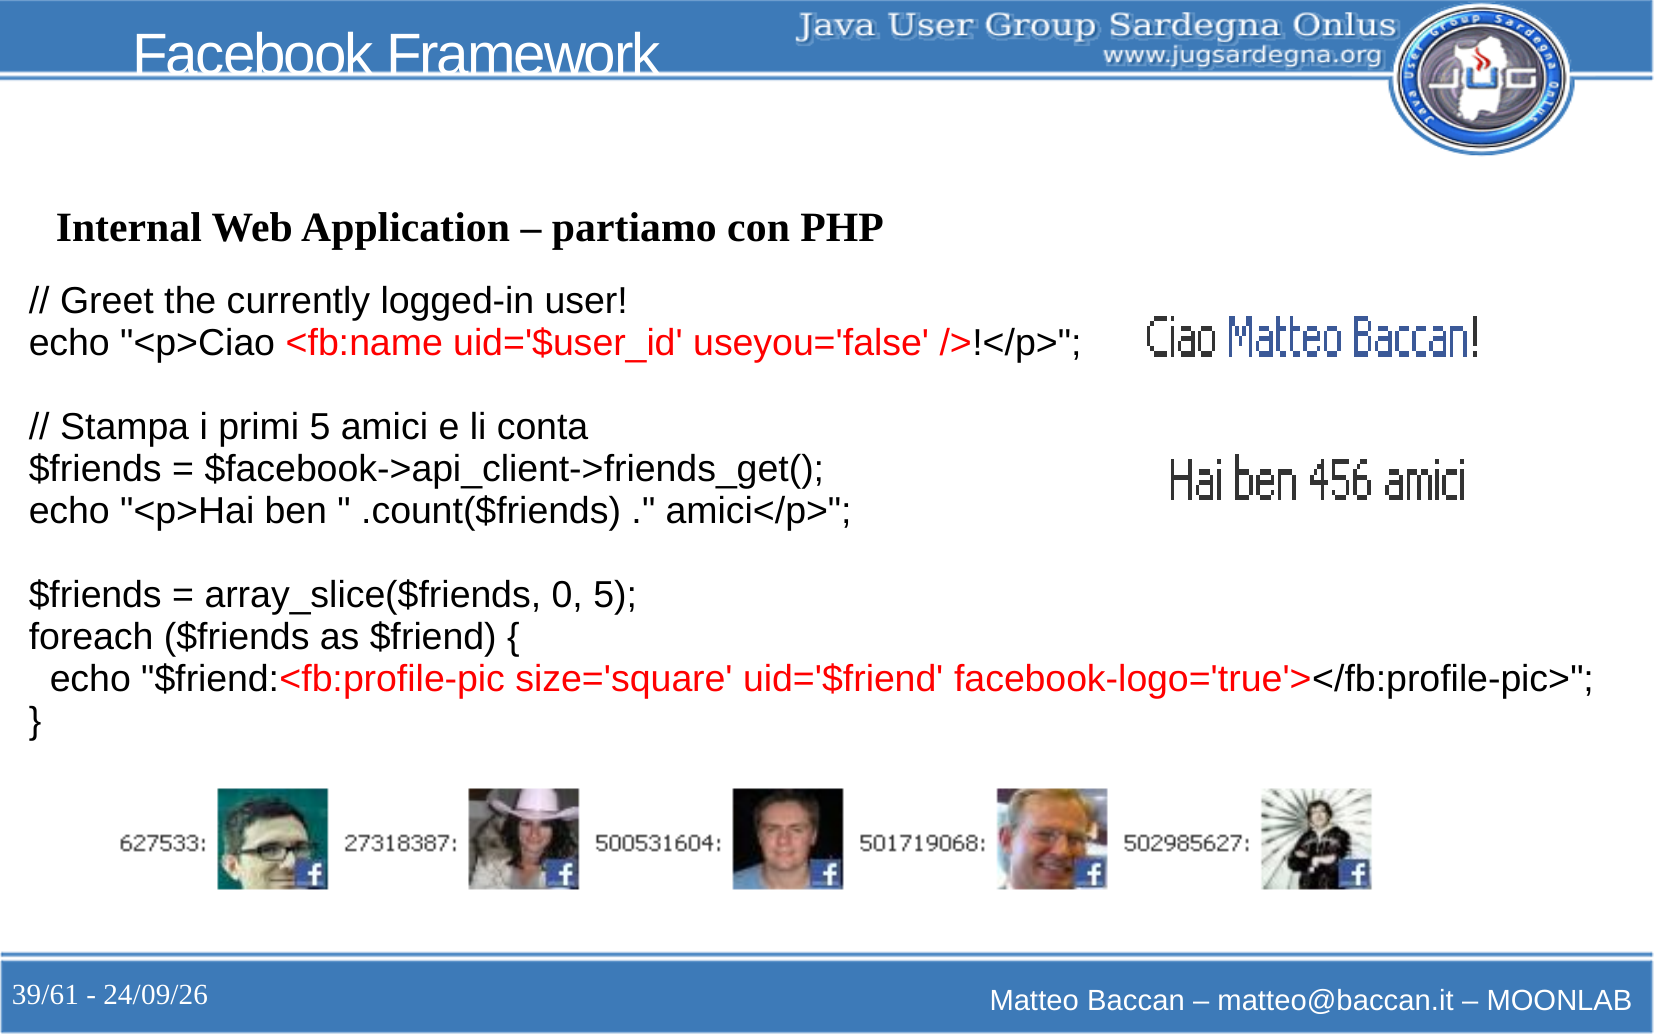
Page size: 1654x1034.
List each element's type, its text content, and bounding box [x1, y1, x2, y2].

title Facebook Framework [132, 5, 1609, 103]
picture [0, 0, 1654, 1034]
text_box Internal Web Application – partiamo con PHP [41, 173, 1269, 236]
text_box // Greet the currently logged-in user! echo "<p>Ciao <fb:name uid='$user_id' useyou='false' />!</p>"; // Stampa i primi 5 amici e li conta $friends = $facebook->api_client->friends_get(); echo "<p>Hai ben " .count($friends) ." amici</p>"; $friends = array_slice($friends, 0, 5); foreach ($friends as $friend) { echo "$friend:<fb:profile-pic size='square' uid='$friend' facebook-logo='true'></fb:profile-pic>"; } [13, 272, 1611, 792]
